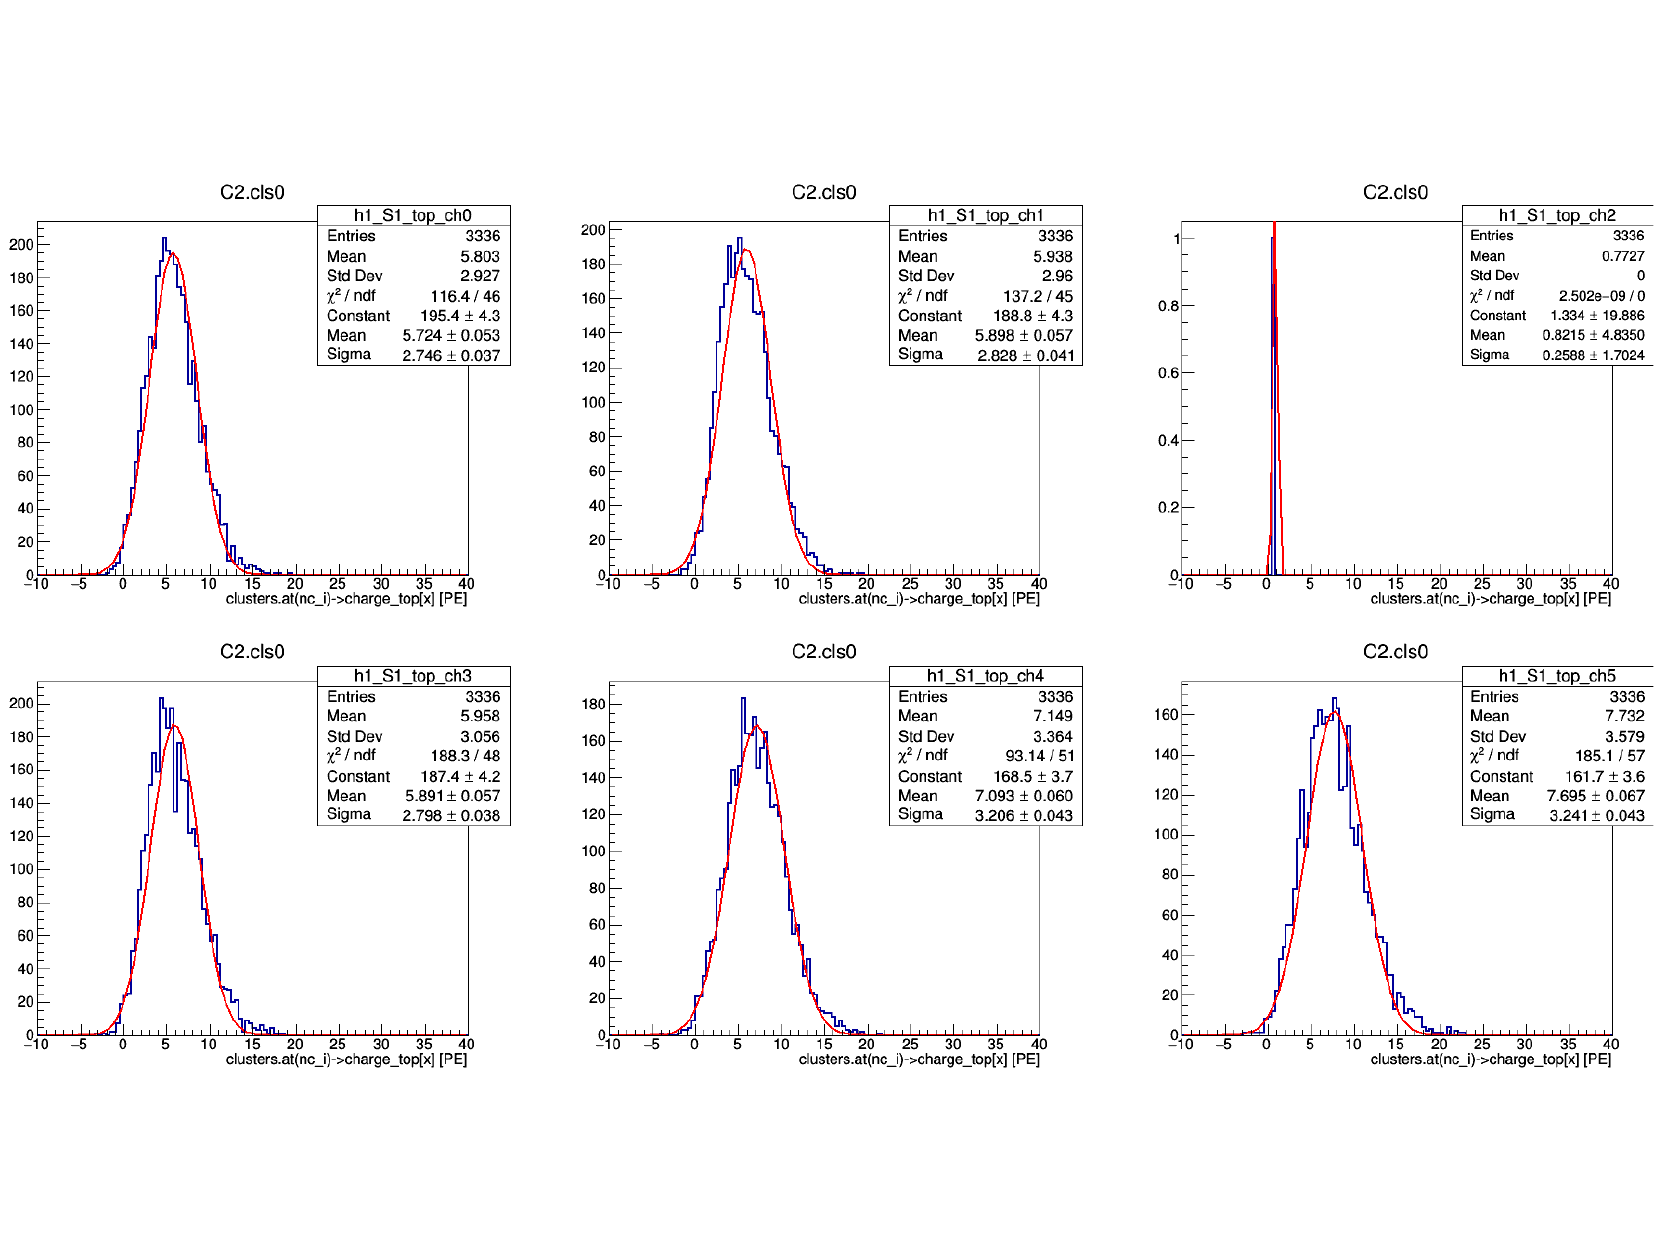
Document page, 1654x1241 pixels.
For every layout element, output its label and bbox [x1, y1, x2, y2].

picture [6, 173, 1654, 1073]
